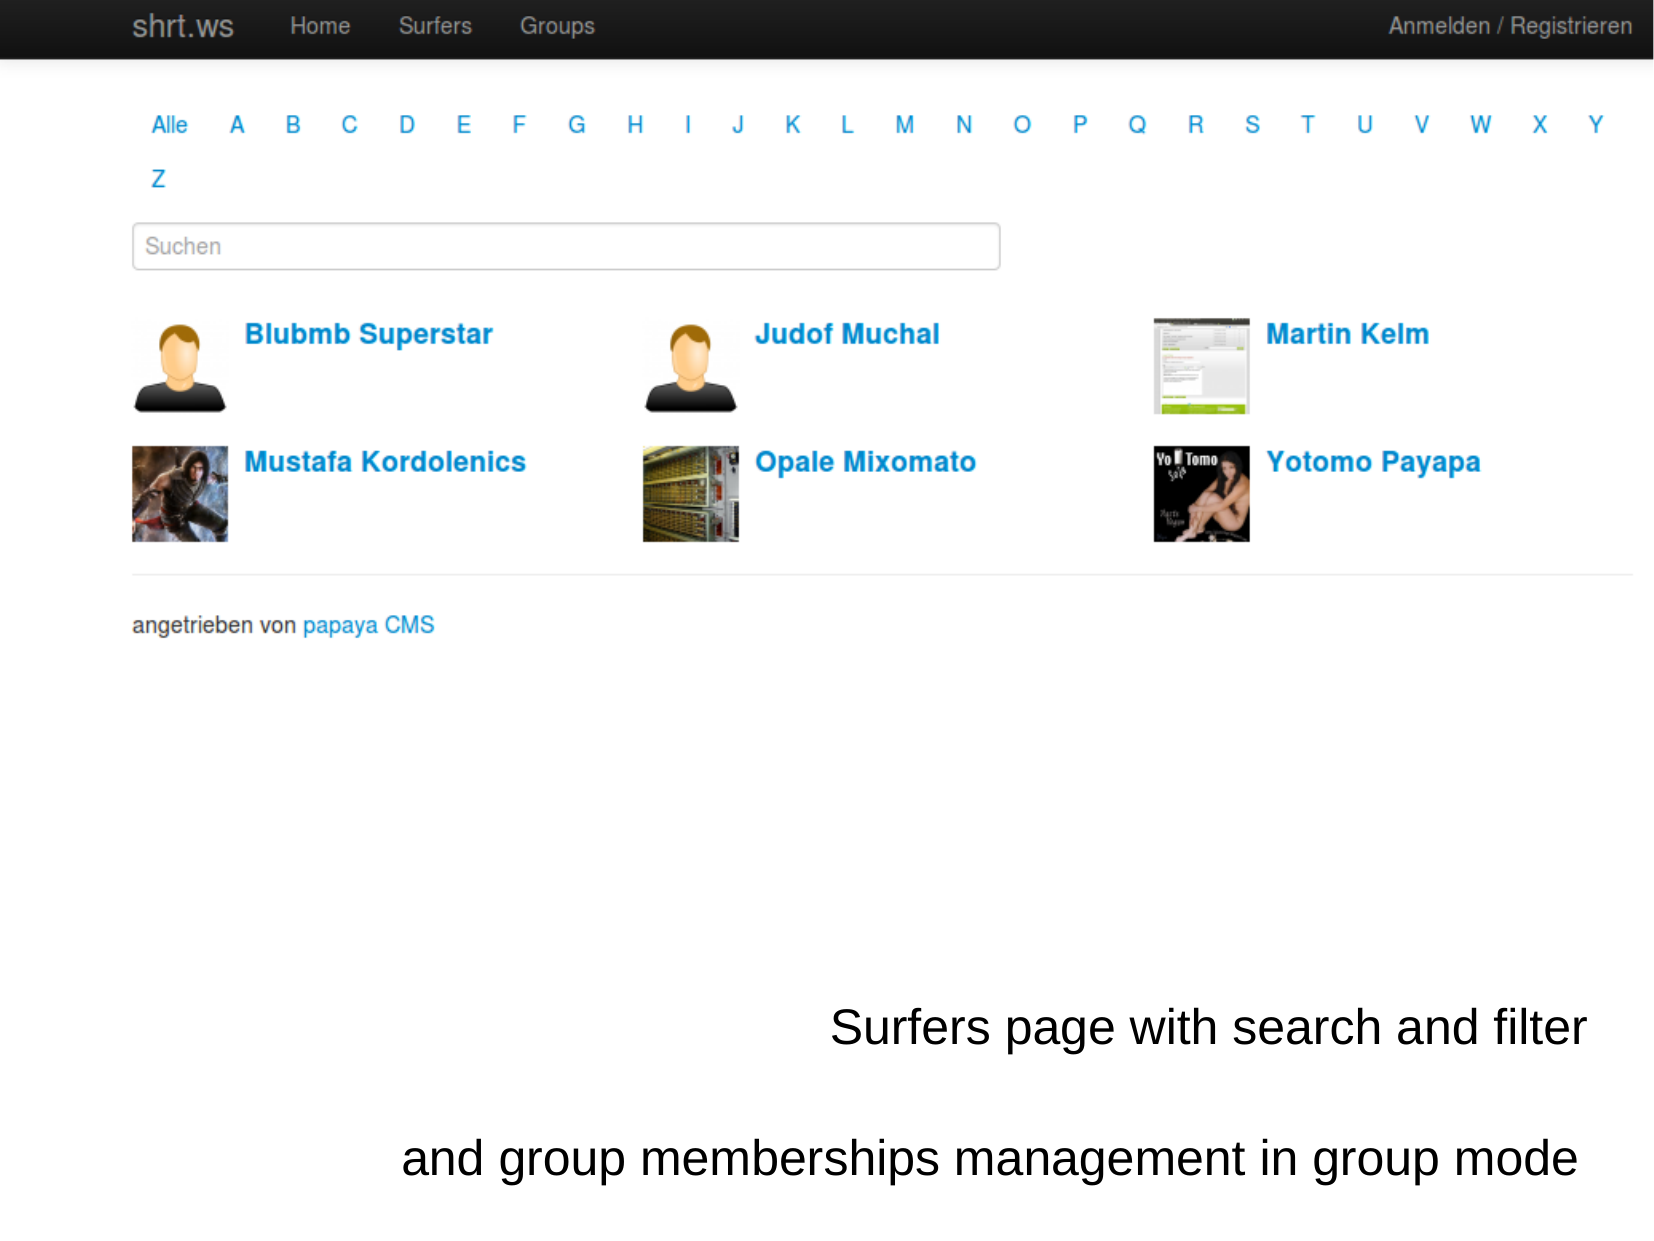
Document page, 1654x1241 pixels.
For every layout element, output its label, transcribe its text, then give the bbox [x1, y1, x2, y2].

picture [0, 0, 1654, 1111]
text_box Surfers page with search and filter [814, 992, 1604, 1063]
text_box and group memberships management in group mode [386, 1122, 1595, 1193]
